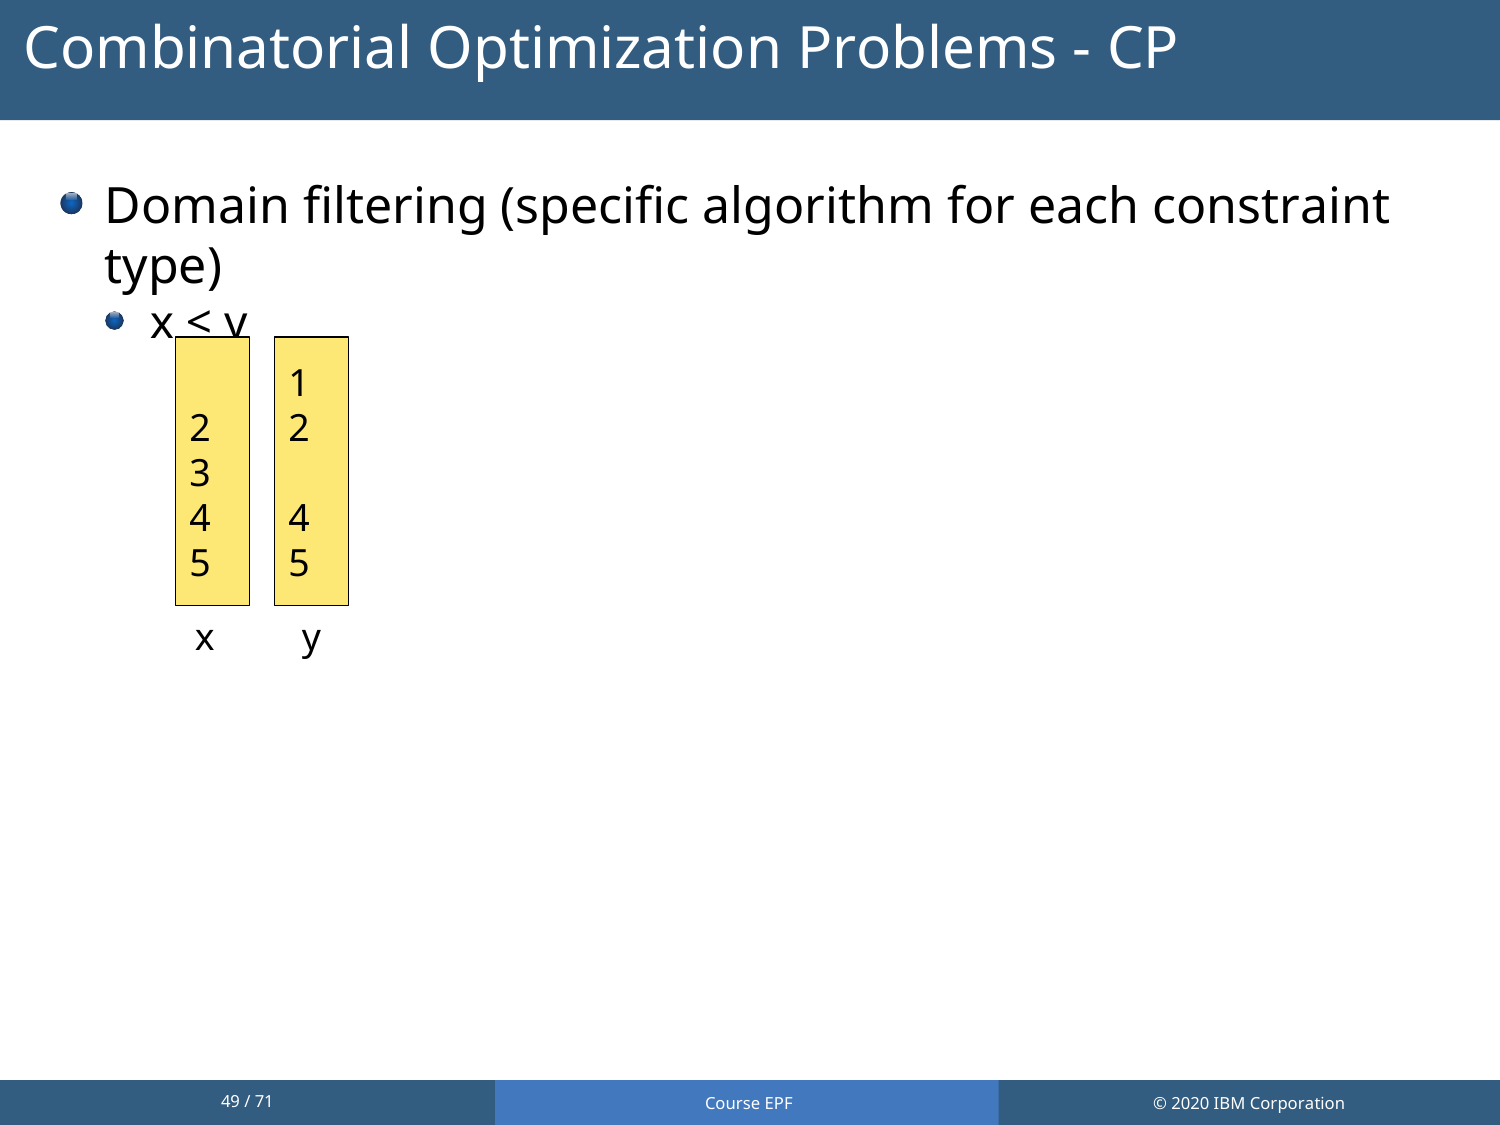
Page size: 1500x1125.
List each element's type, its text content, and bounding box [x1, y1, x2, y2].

text_box x y [180, 605, 388, 666]
text_box 2 3 4 5 [175, 337, 250, 606]
text_box 1 2 4 5 [274, 337, 349, 605]
title Combinatorial Optimization Problems - CP [0, 0, 1500, 121]
list Domain filtering (specific algorithm for each constraint type) x < y [45, 165, 1486, 1051]
